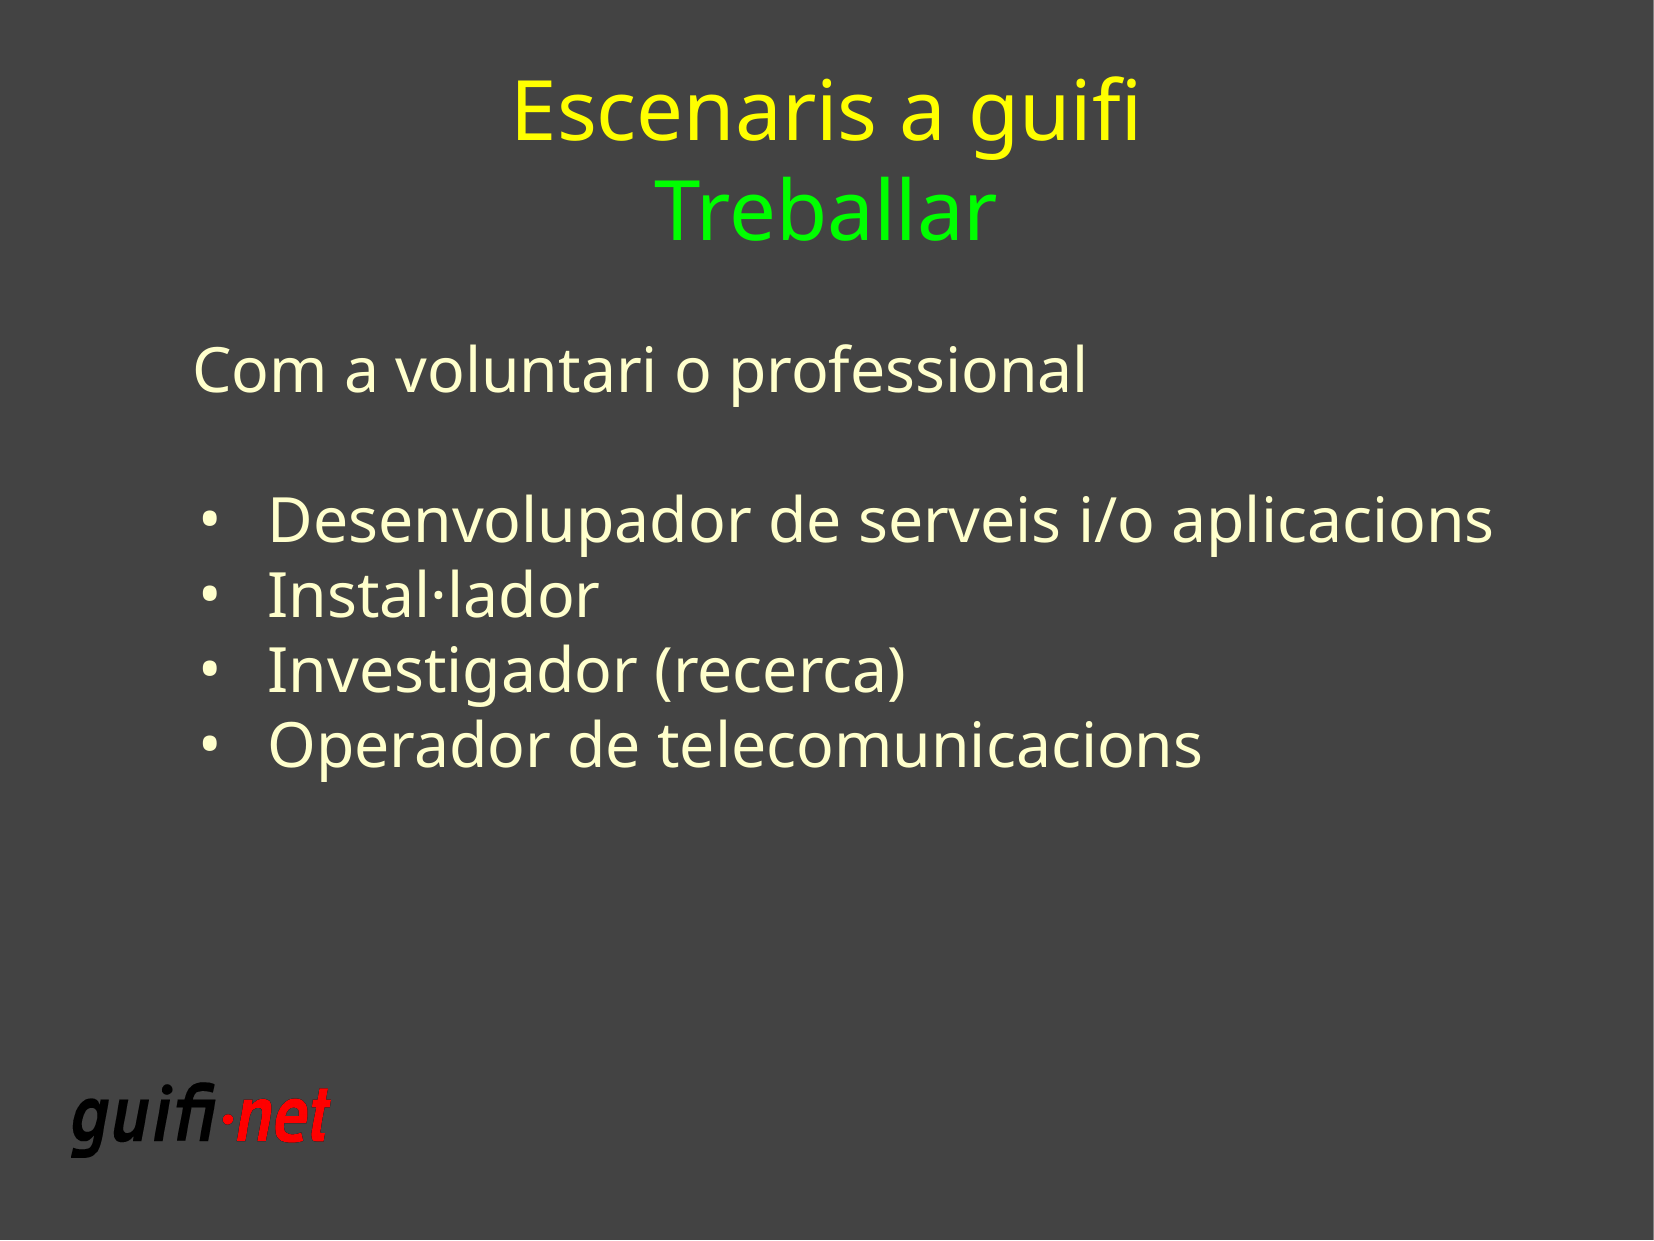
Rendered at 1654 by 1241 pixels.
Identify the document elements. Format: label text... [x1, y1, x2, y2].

picture [71, 1082, 331, 1158]
list Com a voluntari o professional Desenvolupador de serveis i/o aplicacions Instal·lador Investigador (recerca) Operador de telecomunicacions [118, 248, 1571, 1031]
title Escenaris a guifi Treballar [82, 49, 1571, 213]
